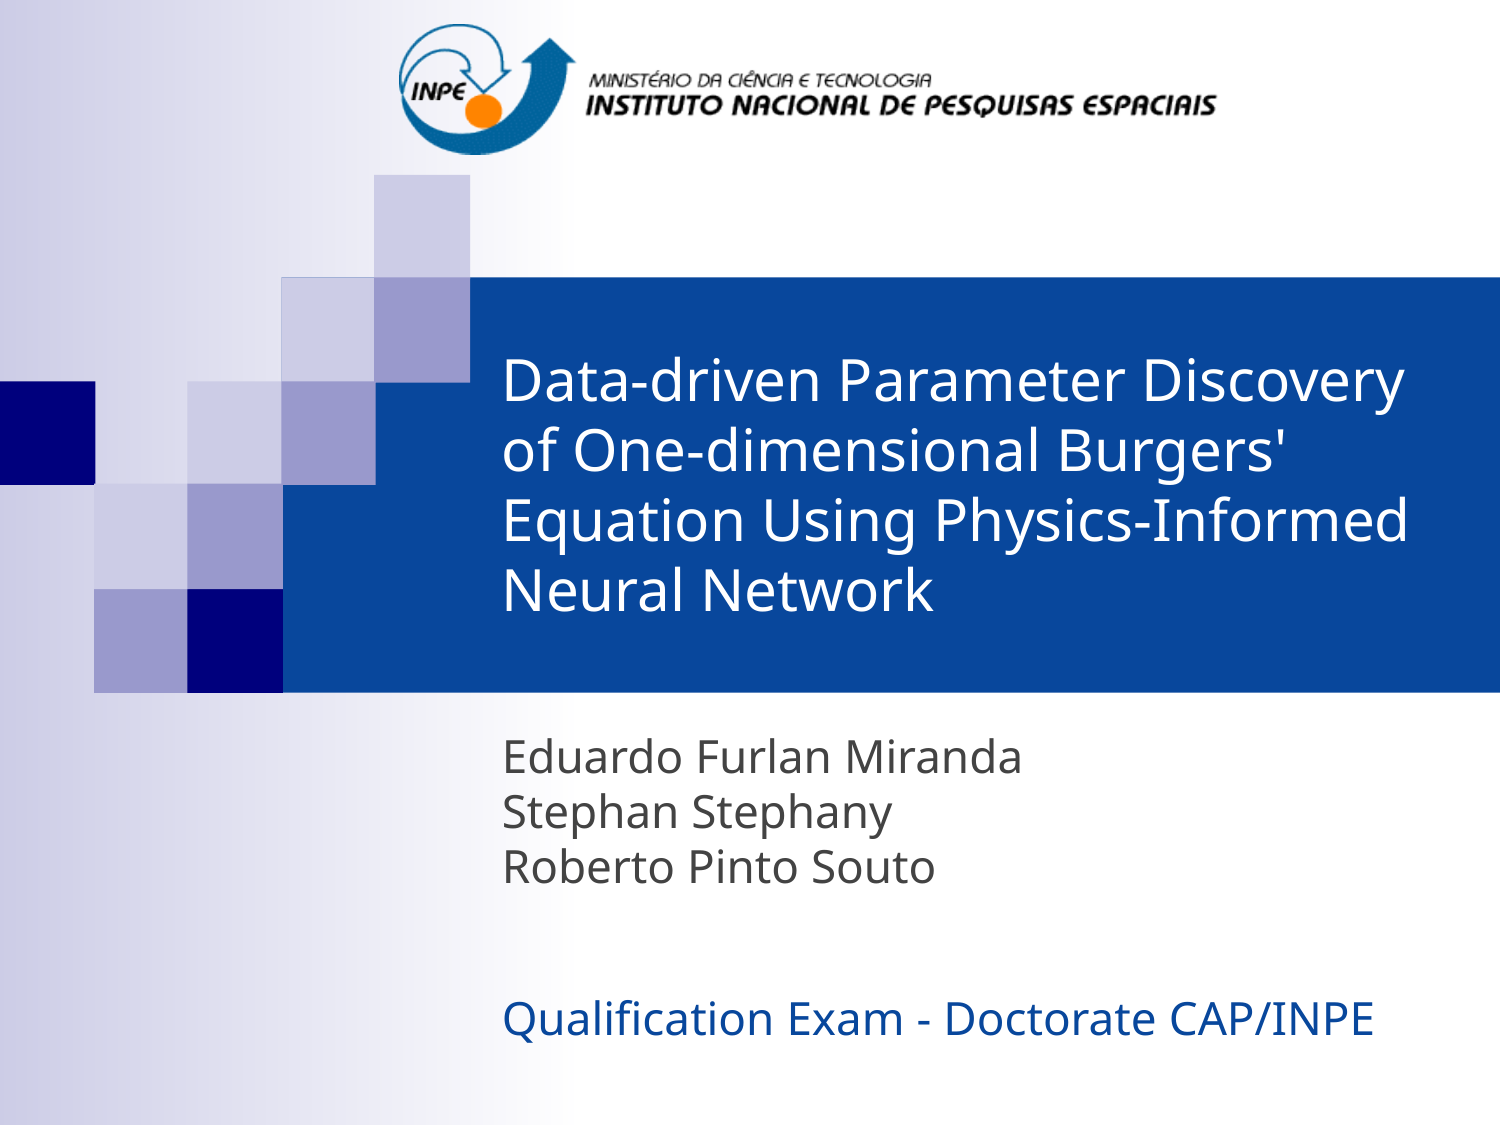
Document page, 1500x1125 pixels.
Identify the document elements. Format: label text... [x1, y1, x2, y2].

subtitle Eduardo Furlan Miranda Stephan Stephany Roberto Pinto Souto Qualification Exam - Doctorate CAP/INPE [501, 720, 1447, 1094]
title Data-driven Parameter Discovery of One-dimensional Burgers' Equation Using Physics-Informed Neural Network [501, 310, 1447, 656]
picture [399, 24, 1225, 155]
